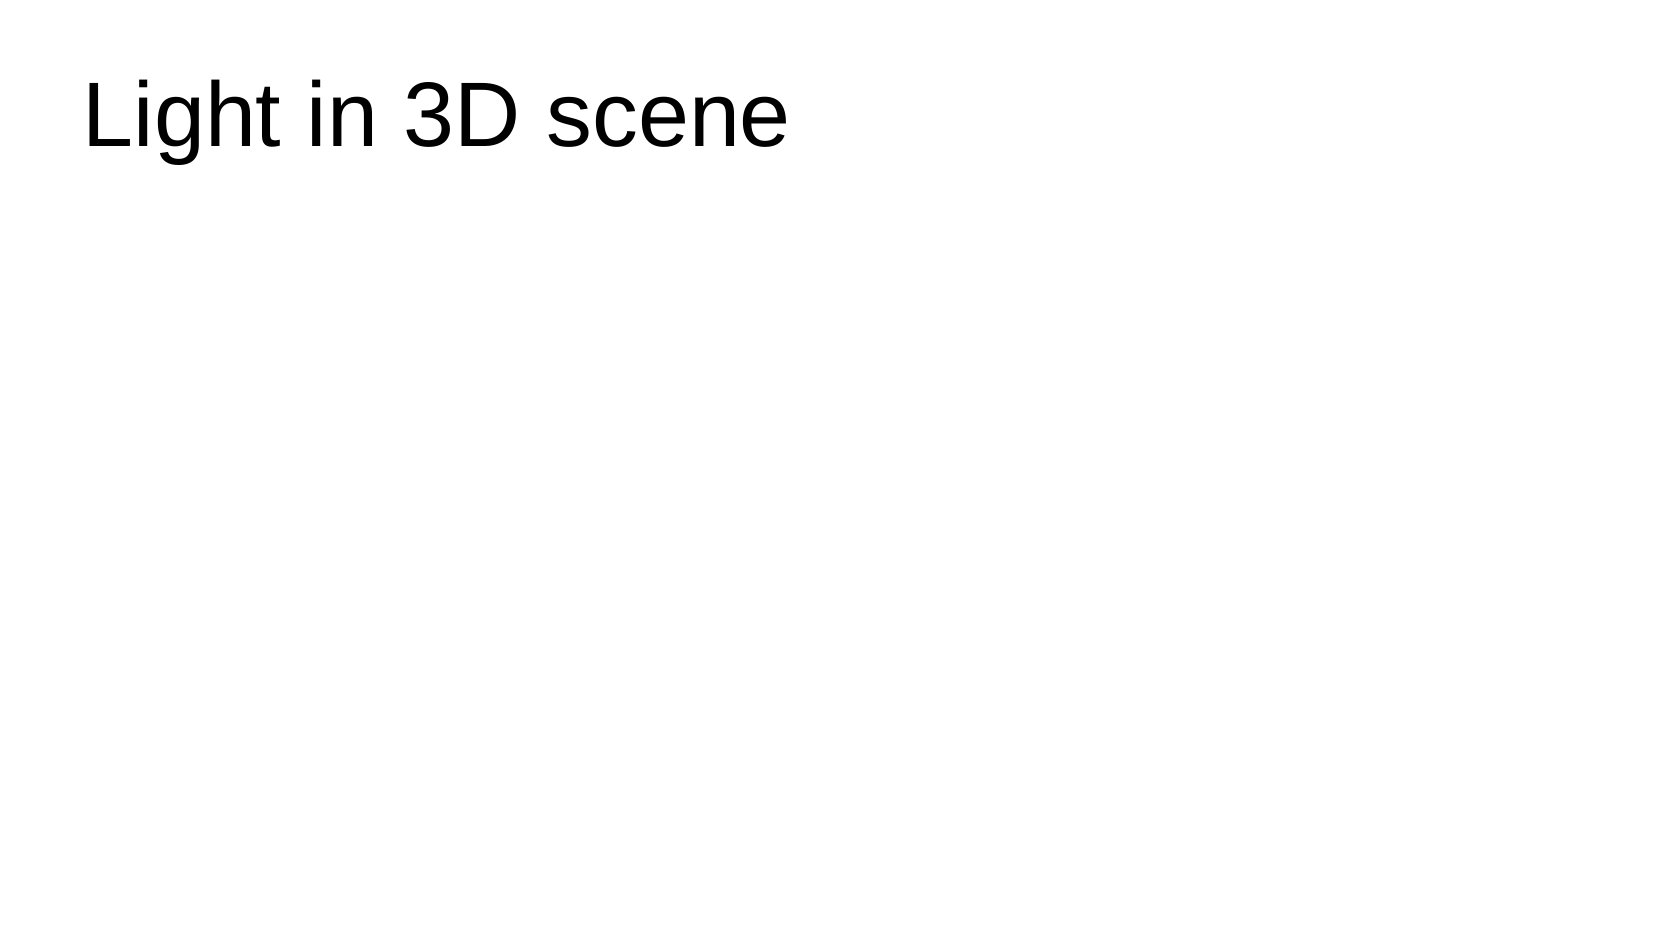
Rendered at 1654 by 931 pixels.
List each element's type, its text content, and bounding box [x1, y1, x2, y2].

title Light in 3D scene [82, 37, 1571, 193]
